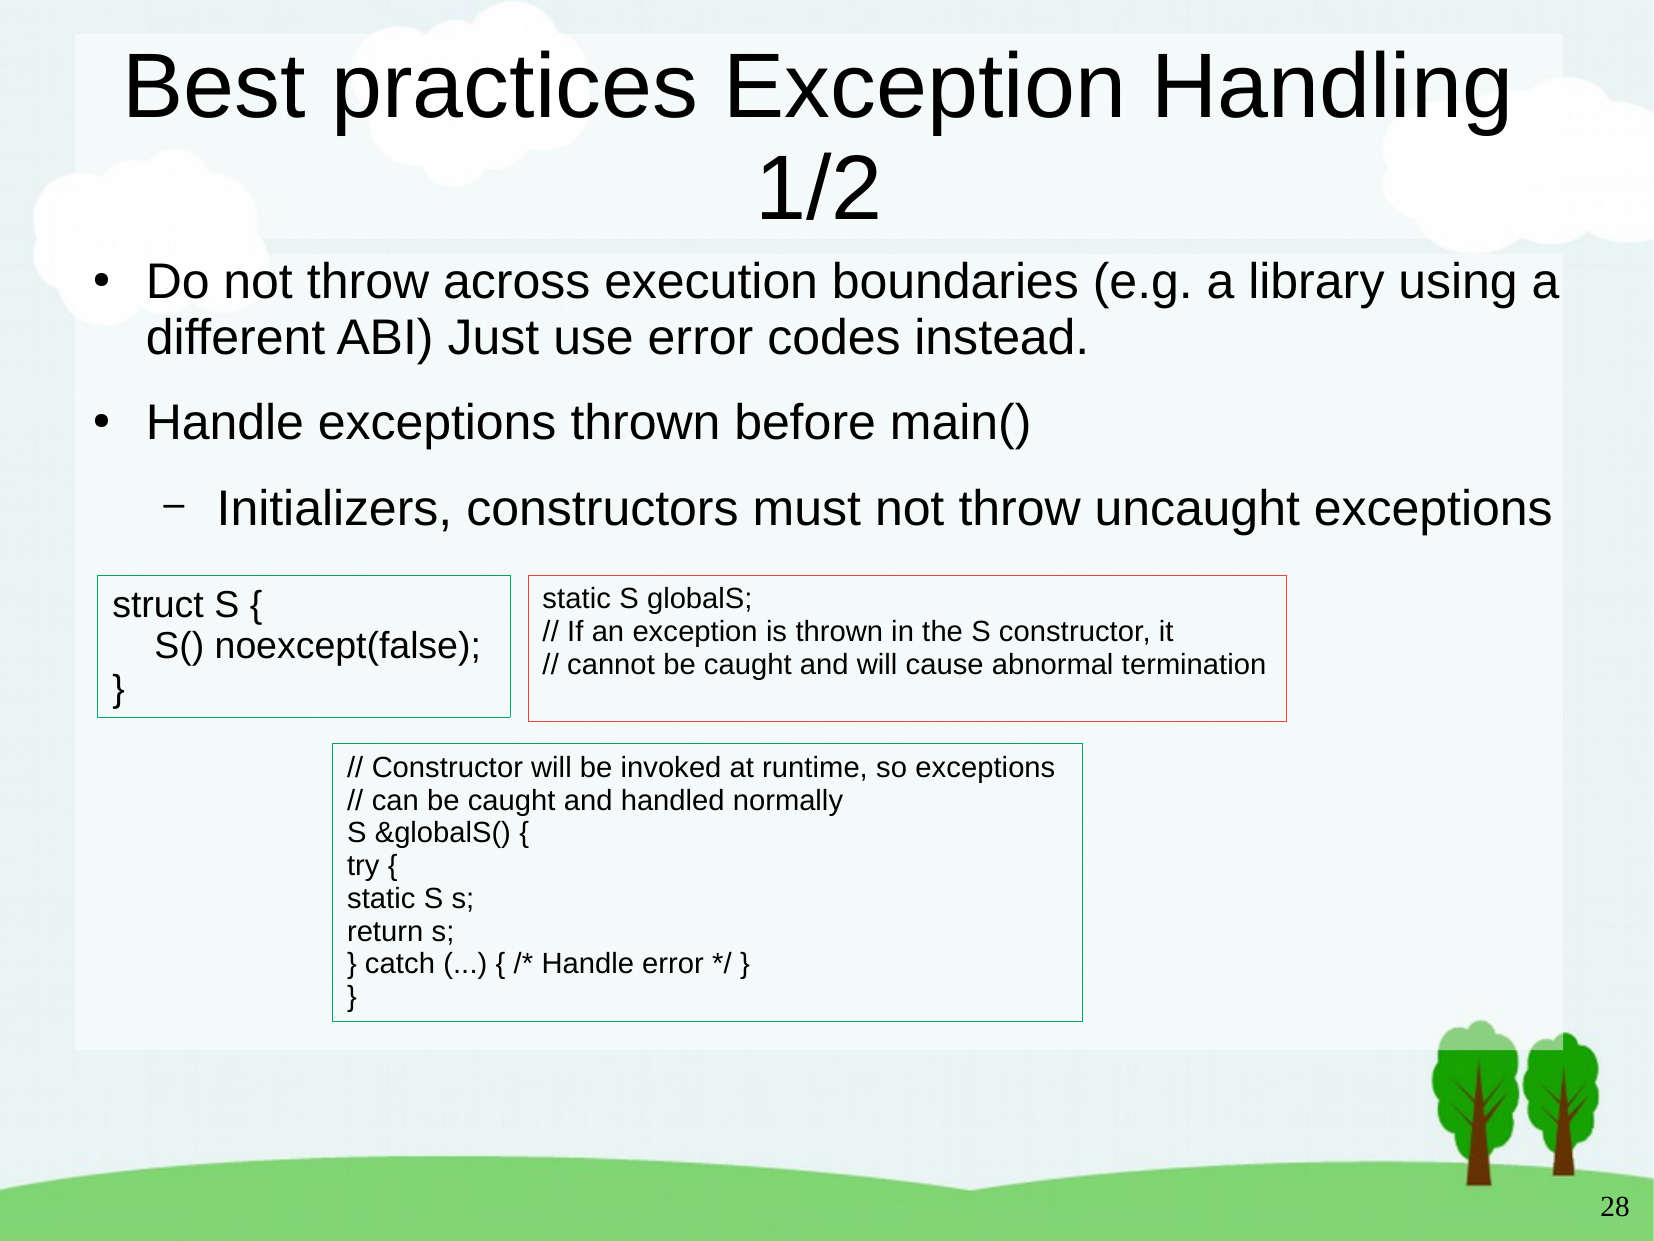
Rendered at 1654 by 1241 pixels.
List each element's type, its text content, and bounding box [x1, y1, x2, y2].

table_header // Constructor will be invoked at runtime, so exceptions // can be caught and handled normally S &globalS() { try { static S s; return s; } catch (...) { /* Handle error */ } } [333, 744, 1082, 1021]
table_header static S globalS; // If an exception is thrown in the S constructor, it // cannot be caught and will cause abnormal termination [529, 576, 1286, 721]
list Do not throw across execution boundaries (e.g. a library using a different ABI) Just use error codes instead. Handle exceptions thrown before main() Initializers, constructors must not throw uncaught exceptions [75, 253, 1564, 1051]
picture [0, 0, 1654, 1241]
table_header struct S { S() noexcept(false); } [98, 576, 510, 717]
title Best practices Exception Handling 1/2 [75, 33, 1564, 240]
